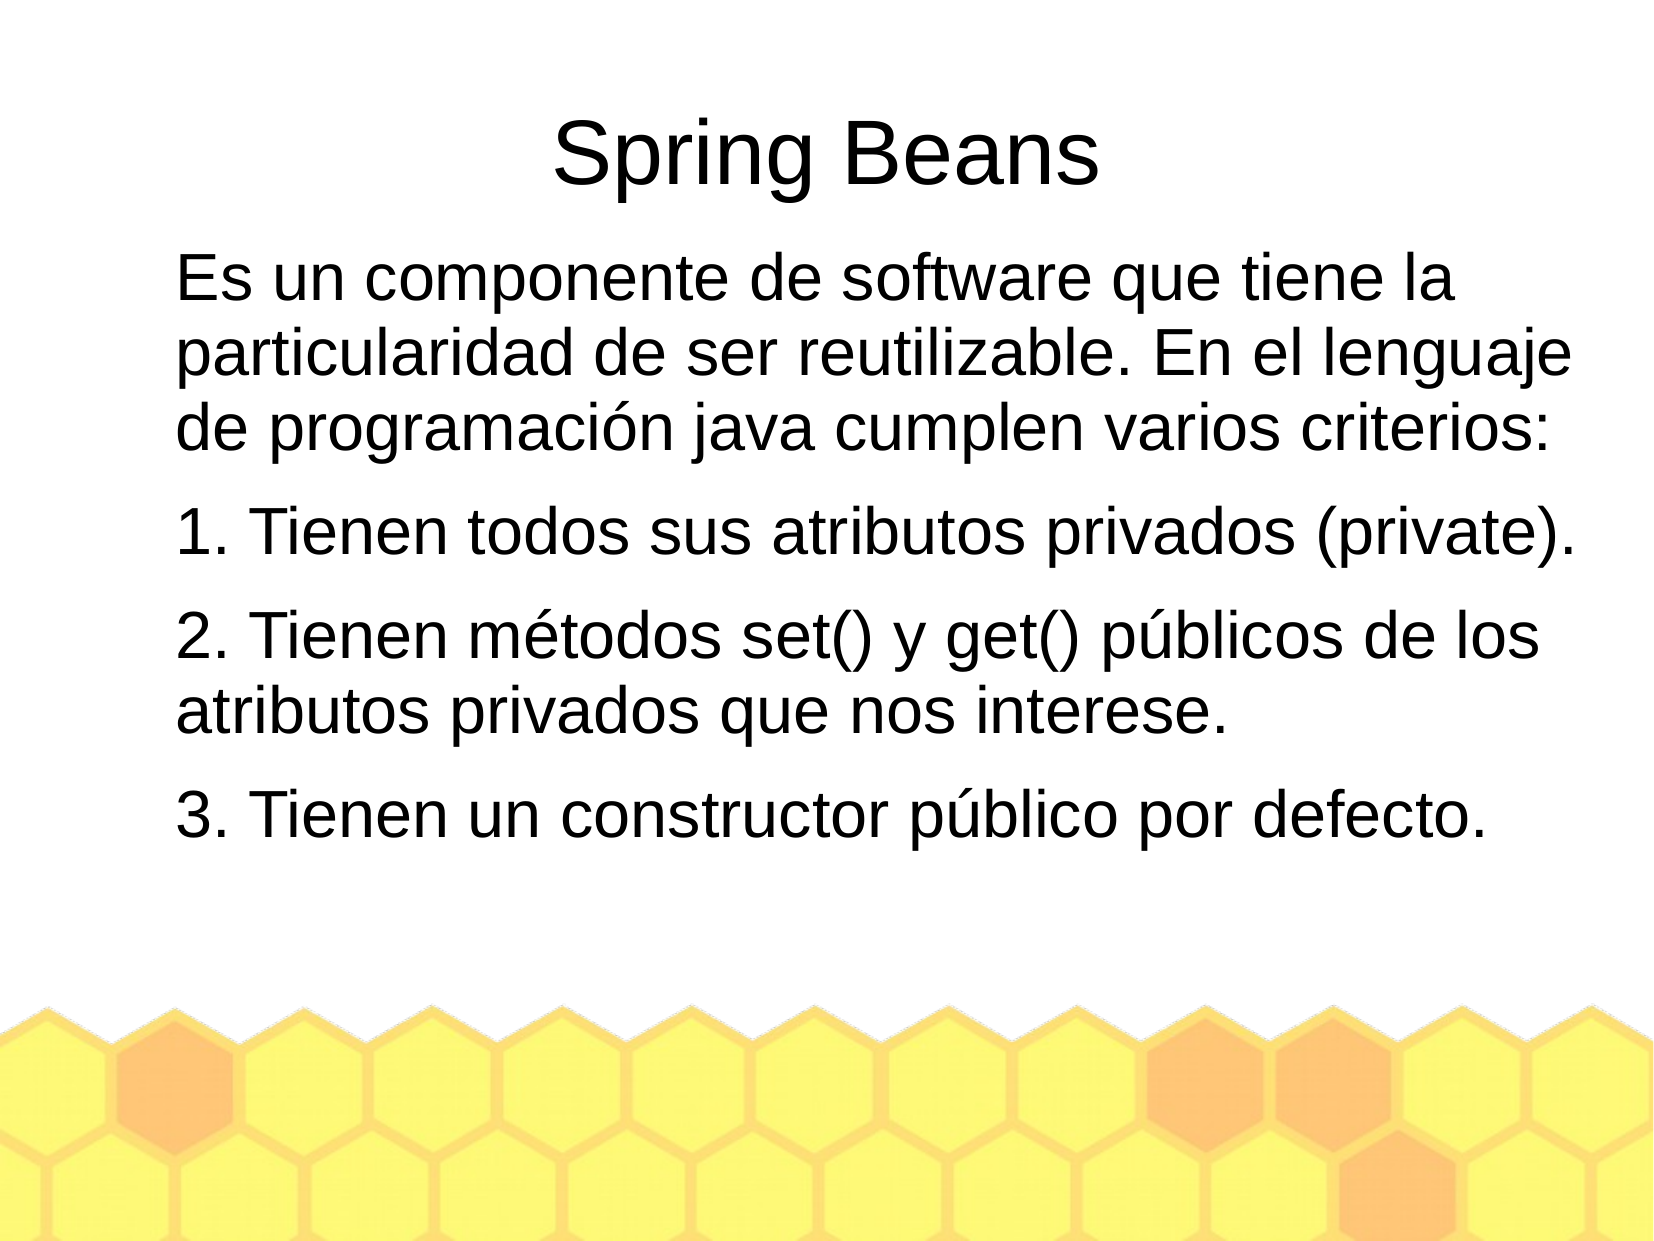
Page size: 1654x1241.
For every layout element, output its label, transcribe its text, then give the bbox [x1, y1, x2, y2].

list Es un componente de software que tiene la particularidad de ser reutilizable. En el lenguaje de programación java cumplen varios criterios: 1. Tienen todos sus atributos privados (private). 2. Tienen métodos set() y get() públicos de los atributos privados que nos interese. 3. Tienen un constructor público por defecto. [105, 240, 1621, 960]
title Spring Beans [82, 49, 1571, 257]
picture [0, 1001, 1654, 1241]
